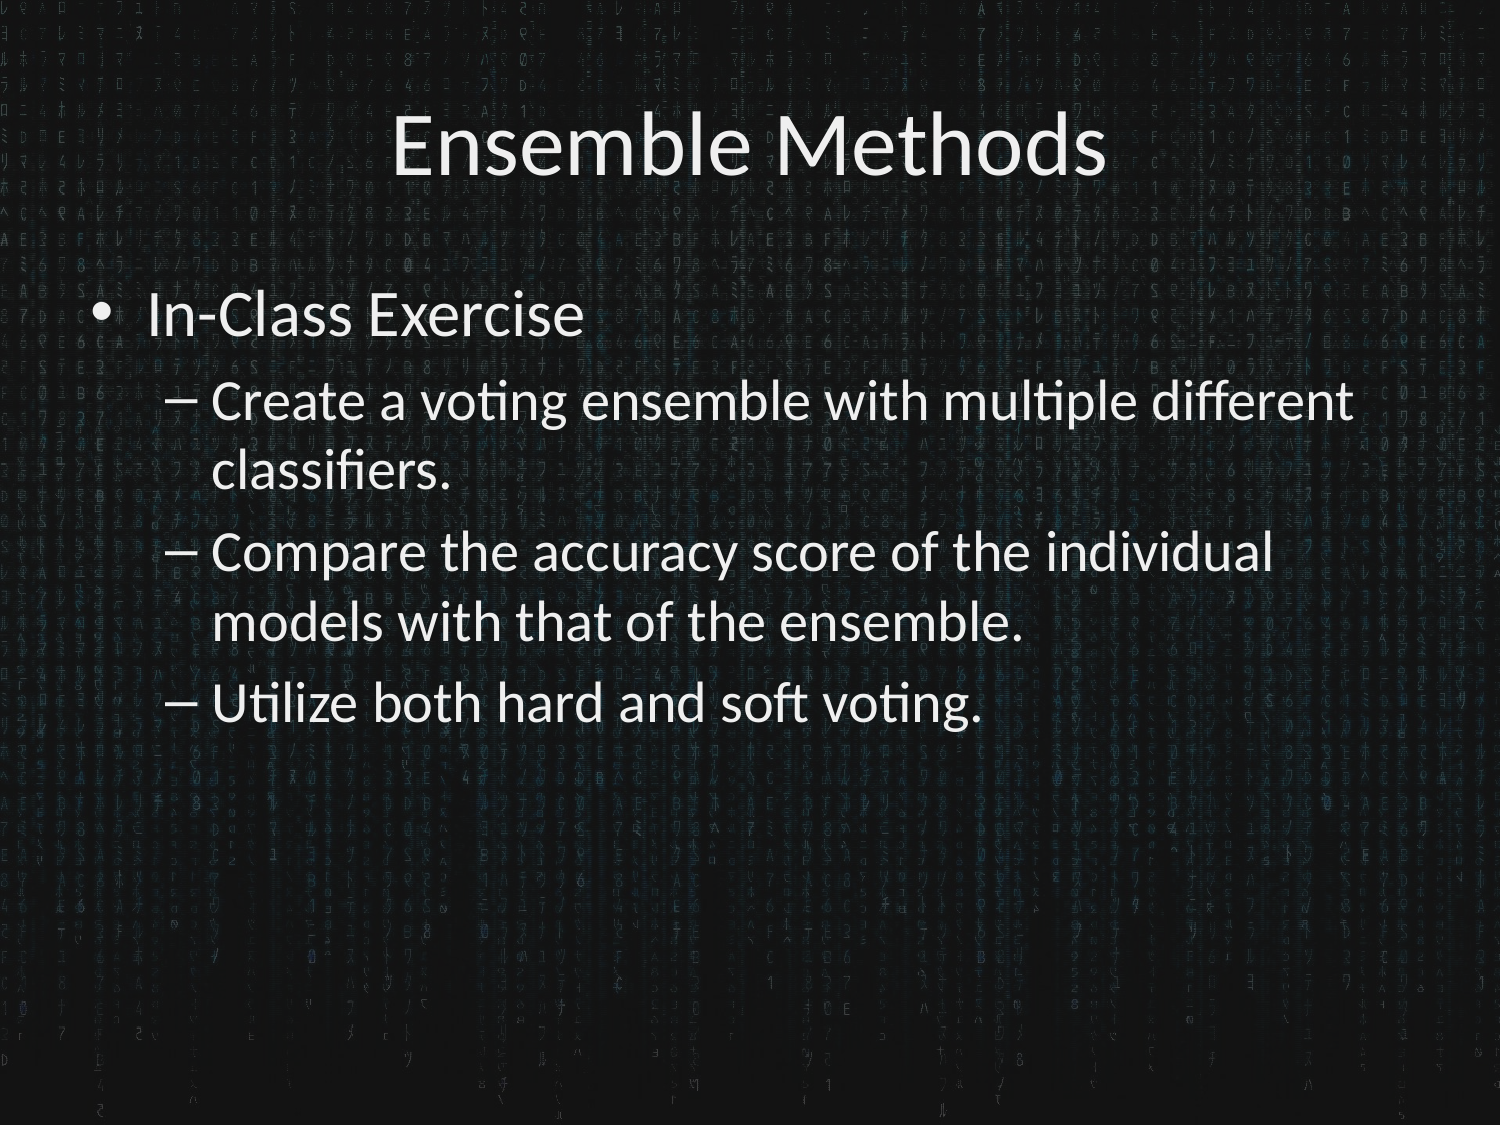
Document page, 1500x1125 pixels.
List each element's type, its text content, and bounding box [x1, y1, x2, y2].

title Ensemble Methods [75, 45, 1425, 233]
list In-Class Exercise Create a voting ensemble with multiple different classifiers. Compare the accuracy score of the individual models with that of the ensemble. Utilize both hard and soft voting. [75, 262, 1425, 1005]
text_box [0, 0, 1500, 1125]
